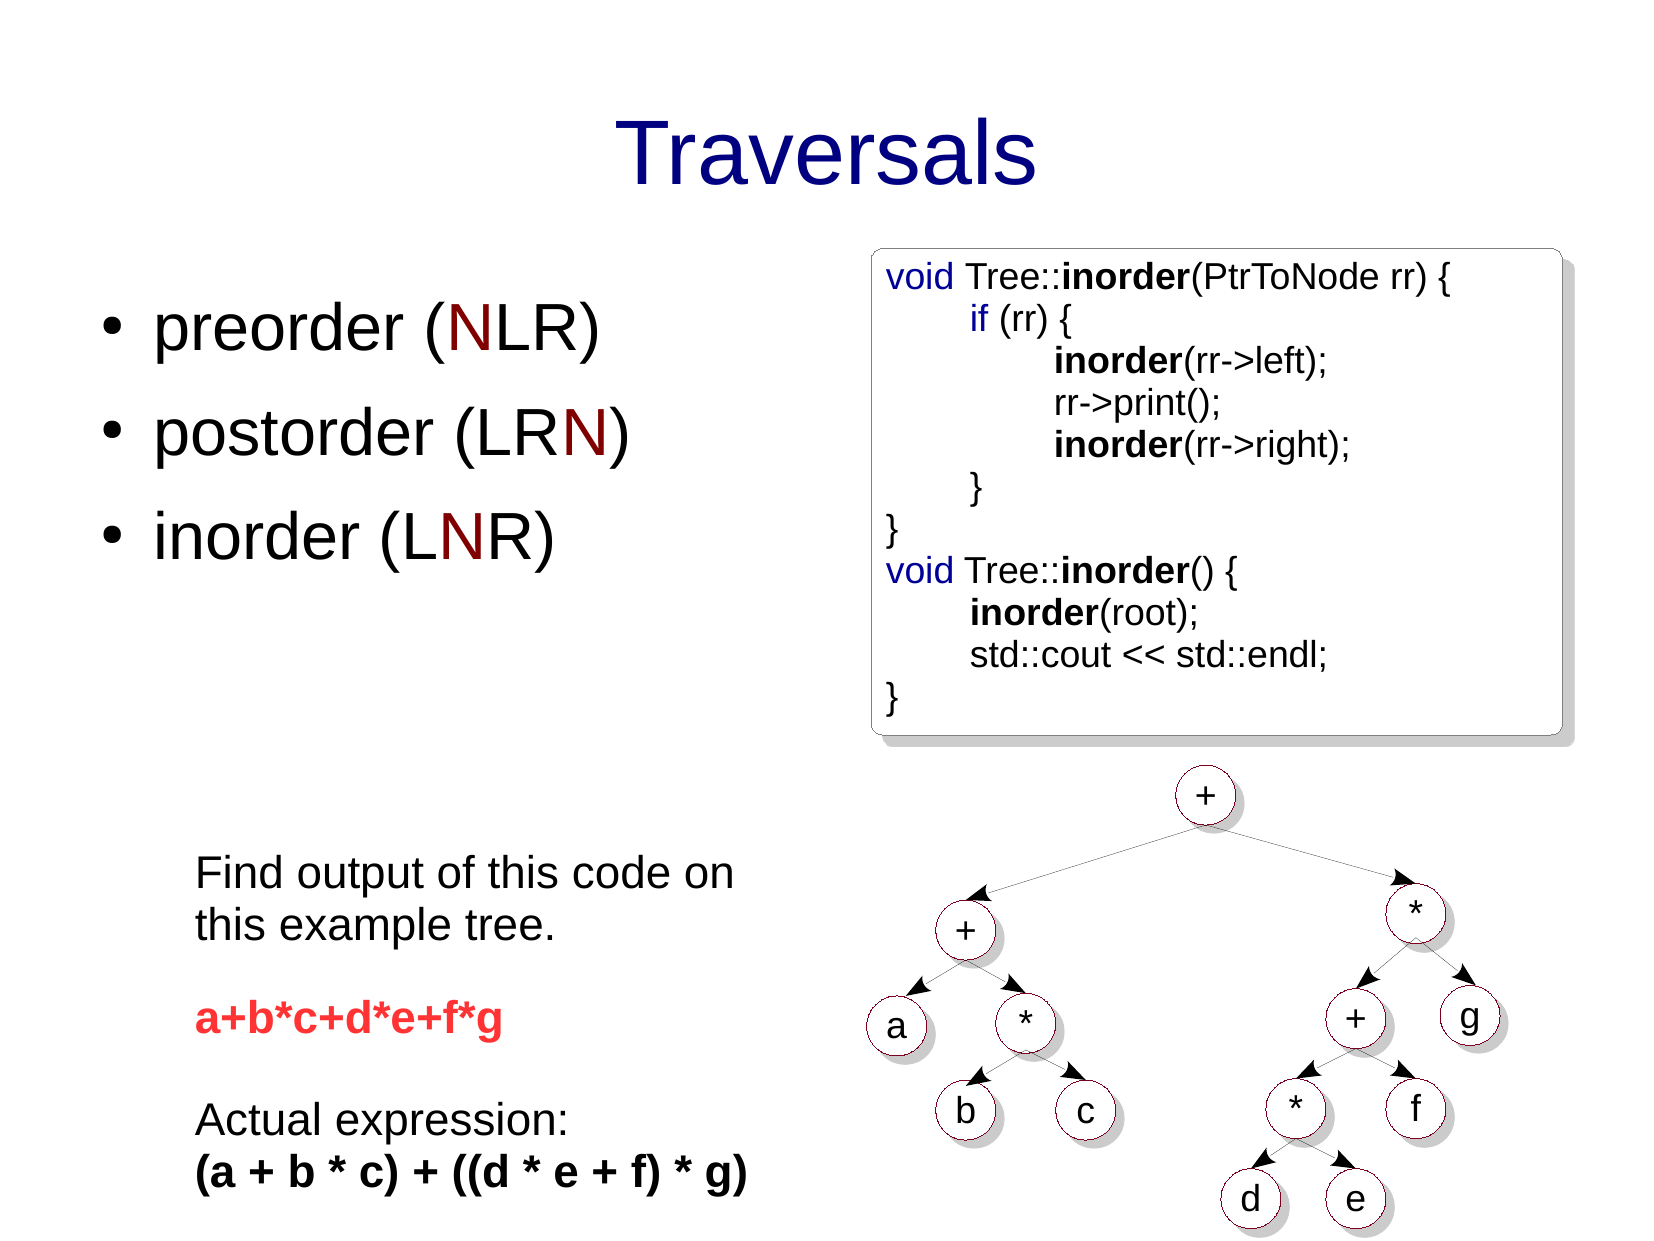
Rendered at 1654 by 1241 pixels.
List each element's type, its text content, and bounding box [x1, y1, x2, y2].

text_box e [1325, 1168, 1386, 1229]
text_box Find output of this code on this example tree. a+b*c+d*e+f*g Actual expression: (a + b * c) + ((d * e + f) * g) [180, 840, 796, 1205]
text_box c [1055, 1080, 1116, 1141]
text_box + [1175, 765, 1236, 826]
text_box g [1440, 985, 1501, 1046]
text_box f [1385, 1078, 1446, 1139]
text_box b [935, 1080, 996, 1141]
text_box + [1325, 988, 1386, 1049]
text_box d [1220, 1168, 1281, 1229]
text_box + [935, 900, 996, 961]
text_box * [1385, 883, 1446, 944]
text_box a [866, 995, 927, 1056]
text_box void Tree::inorder(PtrToNode rr) { if (rr) { inorder(rr->left); rr->print(); inorder(rr->right); } } void Tree::inorder() { inorder(root); std::cout << std::endl; } [871, 248, 1563, 736]
title Traversals [82, 49, 1571, 257]
text_box * [1265, 1078, 1326, 1139]
text_box * [995, 993, 1056, 1054]
list preorder (NLR) postorder (LRN) inorder (LNR) [82, 290, 1571, 1010]
